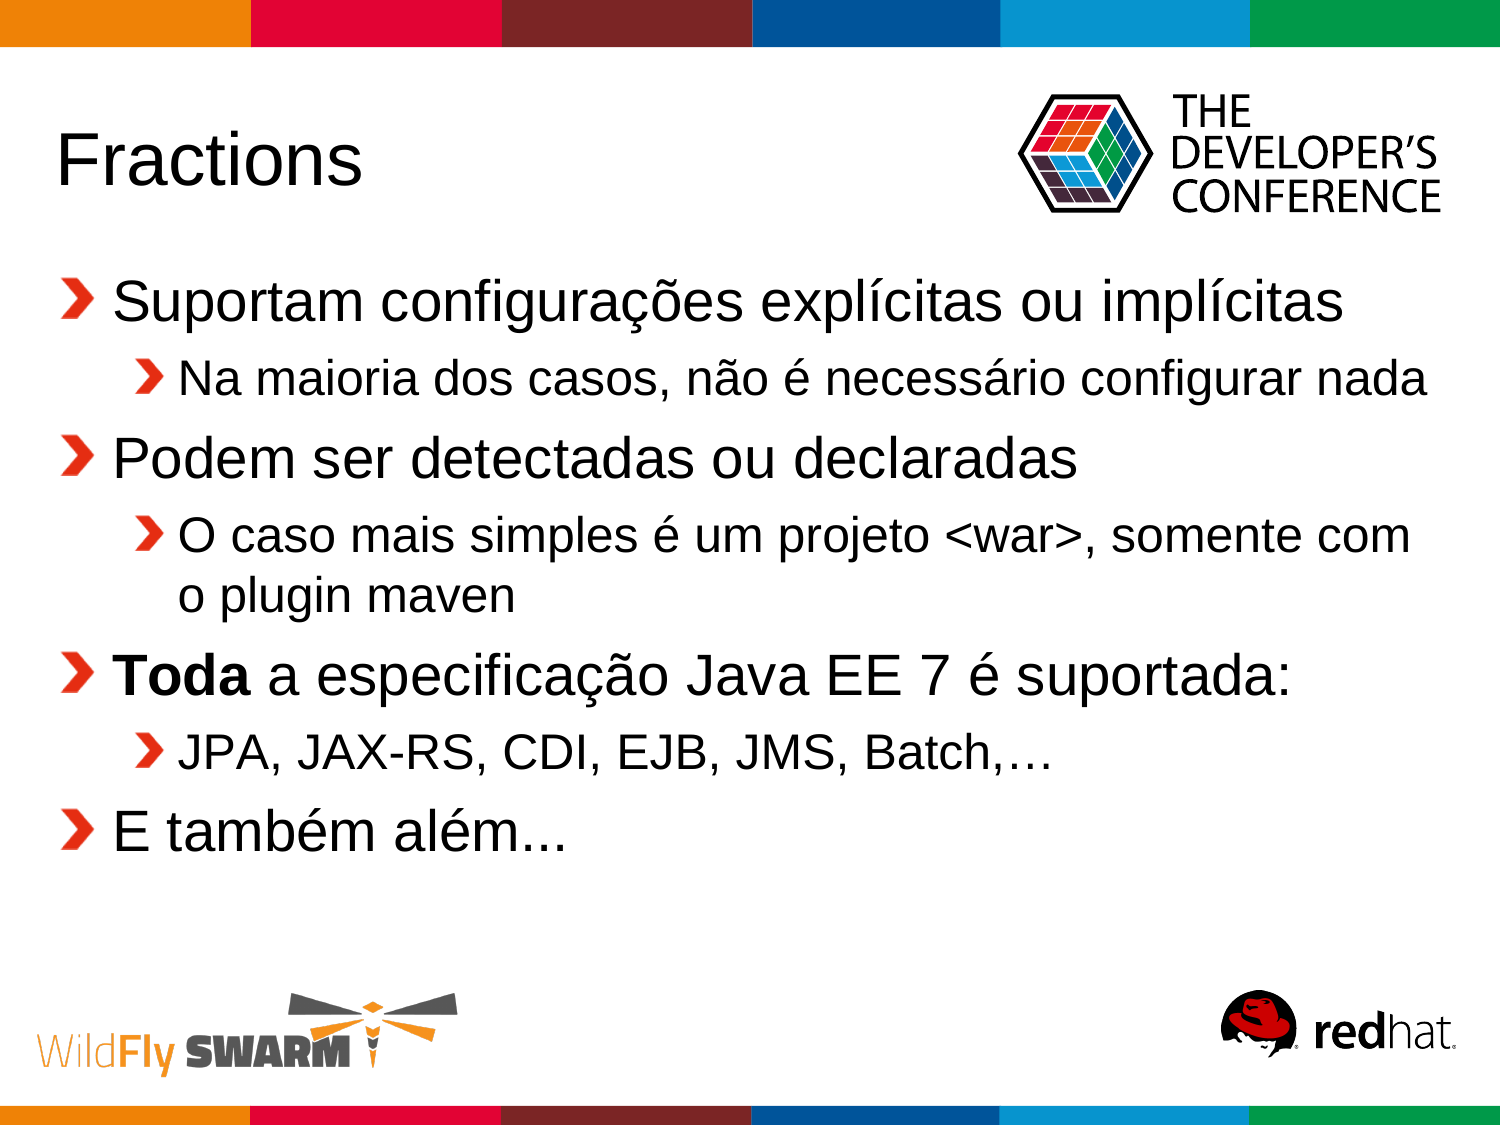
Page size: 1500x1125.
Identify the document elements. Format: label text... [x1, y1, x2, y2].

picture [1221, 1000, 1456, 1066]
picture [28, 974, 466, 1095]
title Fractions [41, 79, 975, 232]
list Suportam configurações explícitas ou implícitas Na maioria dos casos, não é necessário configurar nada Podem ser detectadas ou declaradas O caso mais simples é um projeto <war>, somente com o plugin maven Toda a especificação Java EE 7 é suportada: JPA, JAX-RS, CDI, EJB, JMS, Batch,… E também além... [41, 255, 1459, 1000]
